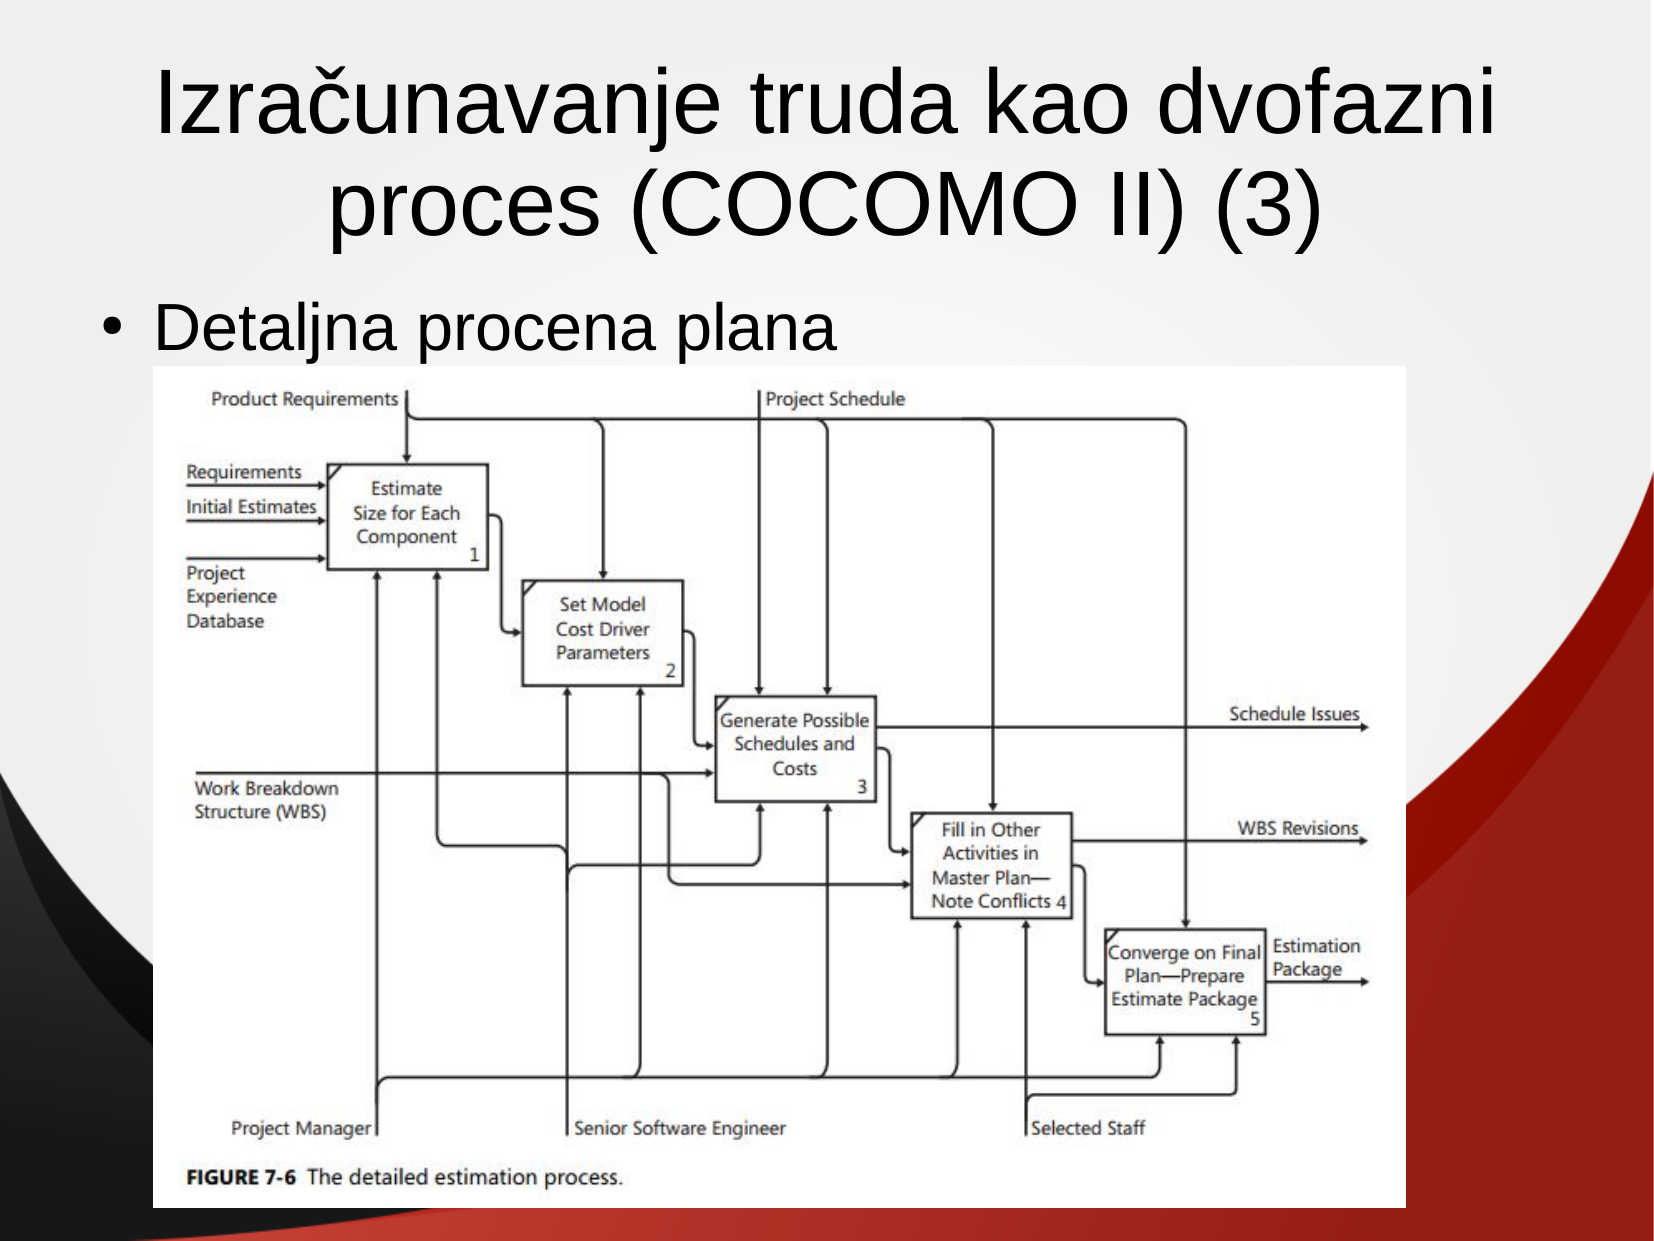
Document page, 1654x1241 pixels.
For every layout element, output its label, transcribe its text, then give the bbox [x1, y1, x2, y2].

title Izračunavanje truda kao dvofazni proces (COCOMO II) (3) [82, 49, 1571, 257]
picture [0, 0, 1654, 1241]
list Detaljna procena plana [82, 290, 1571, 1010]
